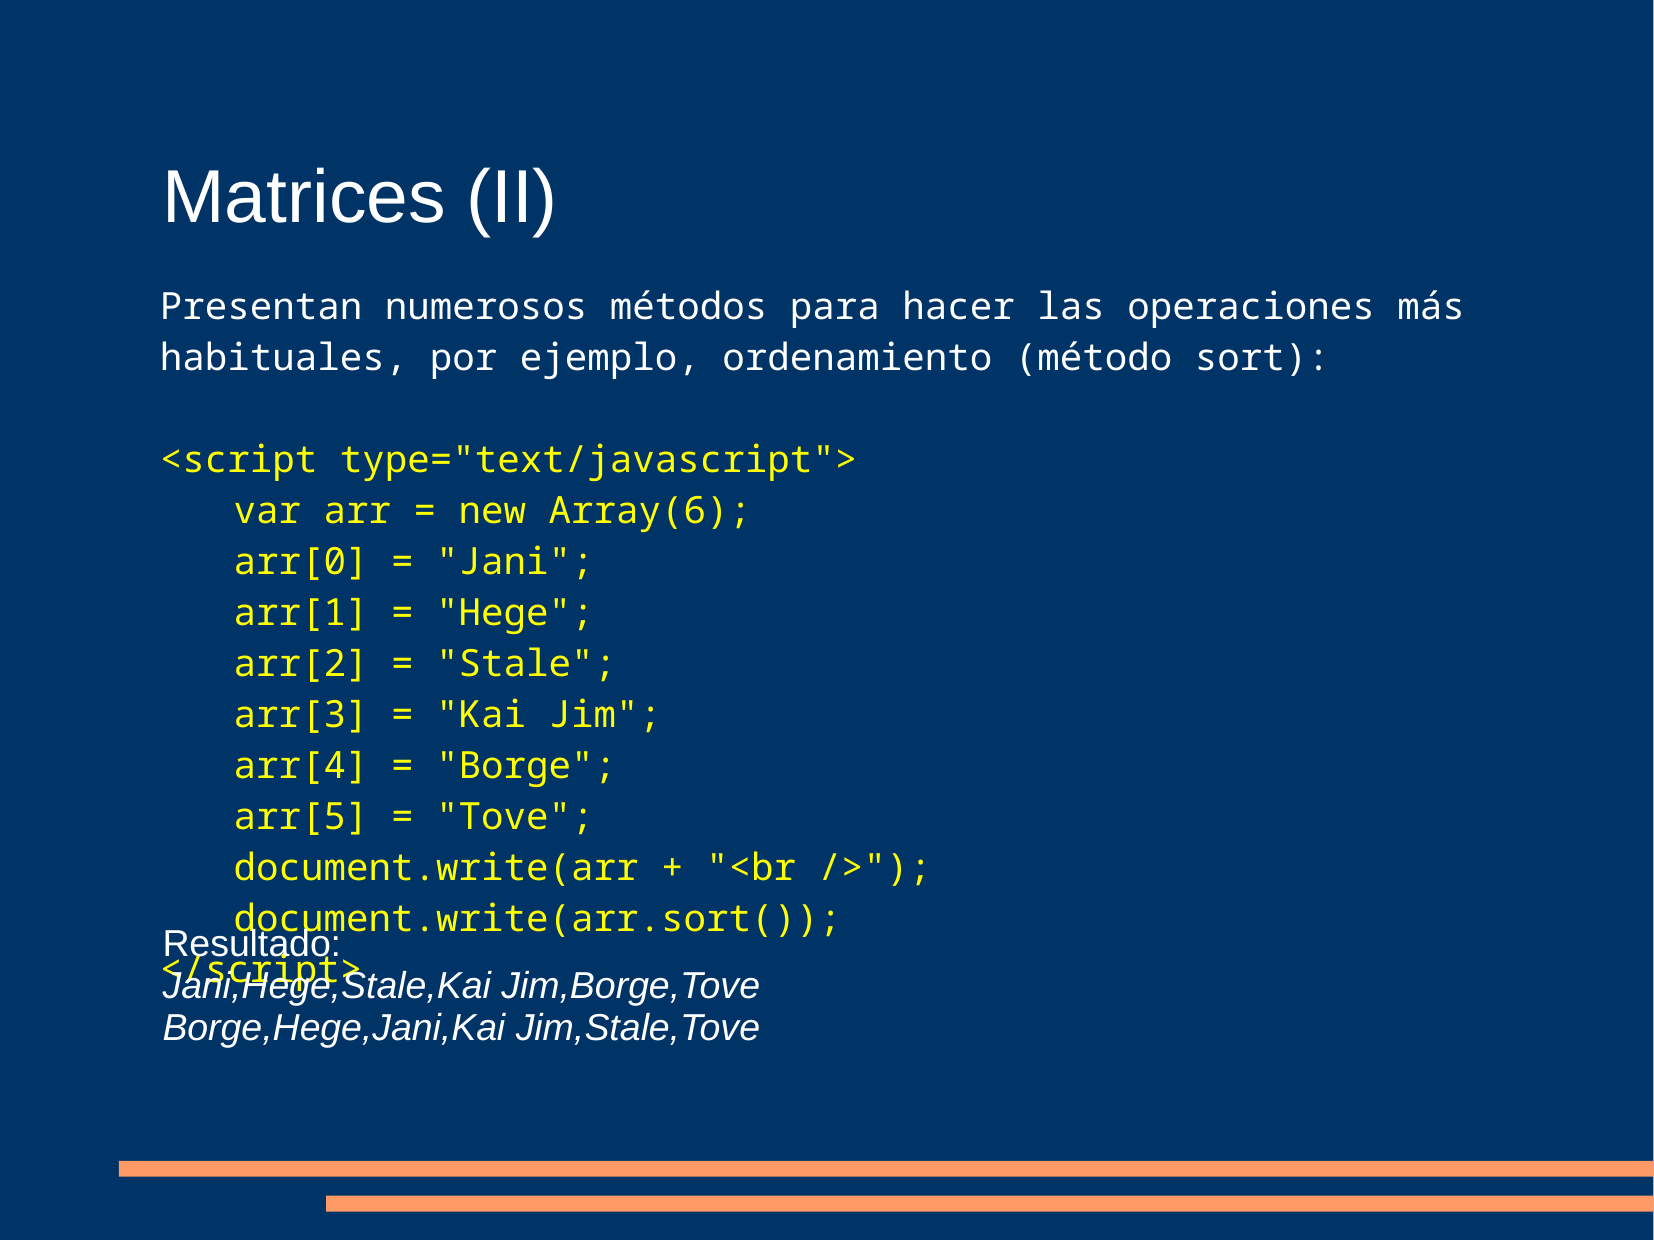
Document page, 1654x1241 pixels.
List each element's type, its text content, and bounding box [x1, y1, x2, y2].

text_box Presentan numerosos métodos para hacer las operaciones más habituales, por ejemplo, ordenamiento (método sort): <script type="text/javascript"> var arr = new Array(6); arr[0] = "Jani"; arr[1] = "Hege"; arr[2] = "Stale"; arr[3] = "Kai Jim"; arr[4] = "Borge"; arr[5] = "Tove"; document.write(arr + "<br />"); document.write(arr.sort()); </script> [145, 272, 1592, 897]
text_box Resultado: Jani,Hege,Stale,Kai Jim,Borge,Tove Borge,Hege,Jani,Kai Jim,Stale,Tove [147, 915, 1536, 1093]
text_box Matrices (II) [147, 147, 1447, 247]
